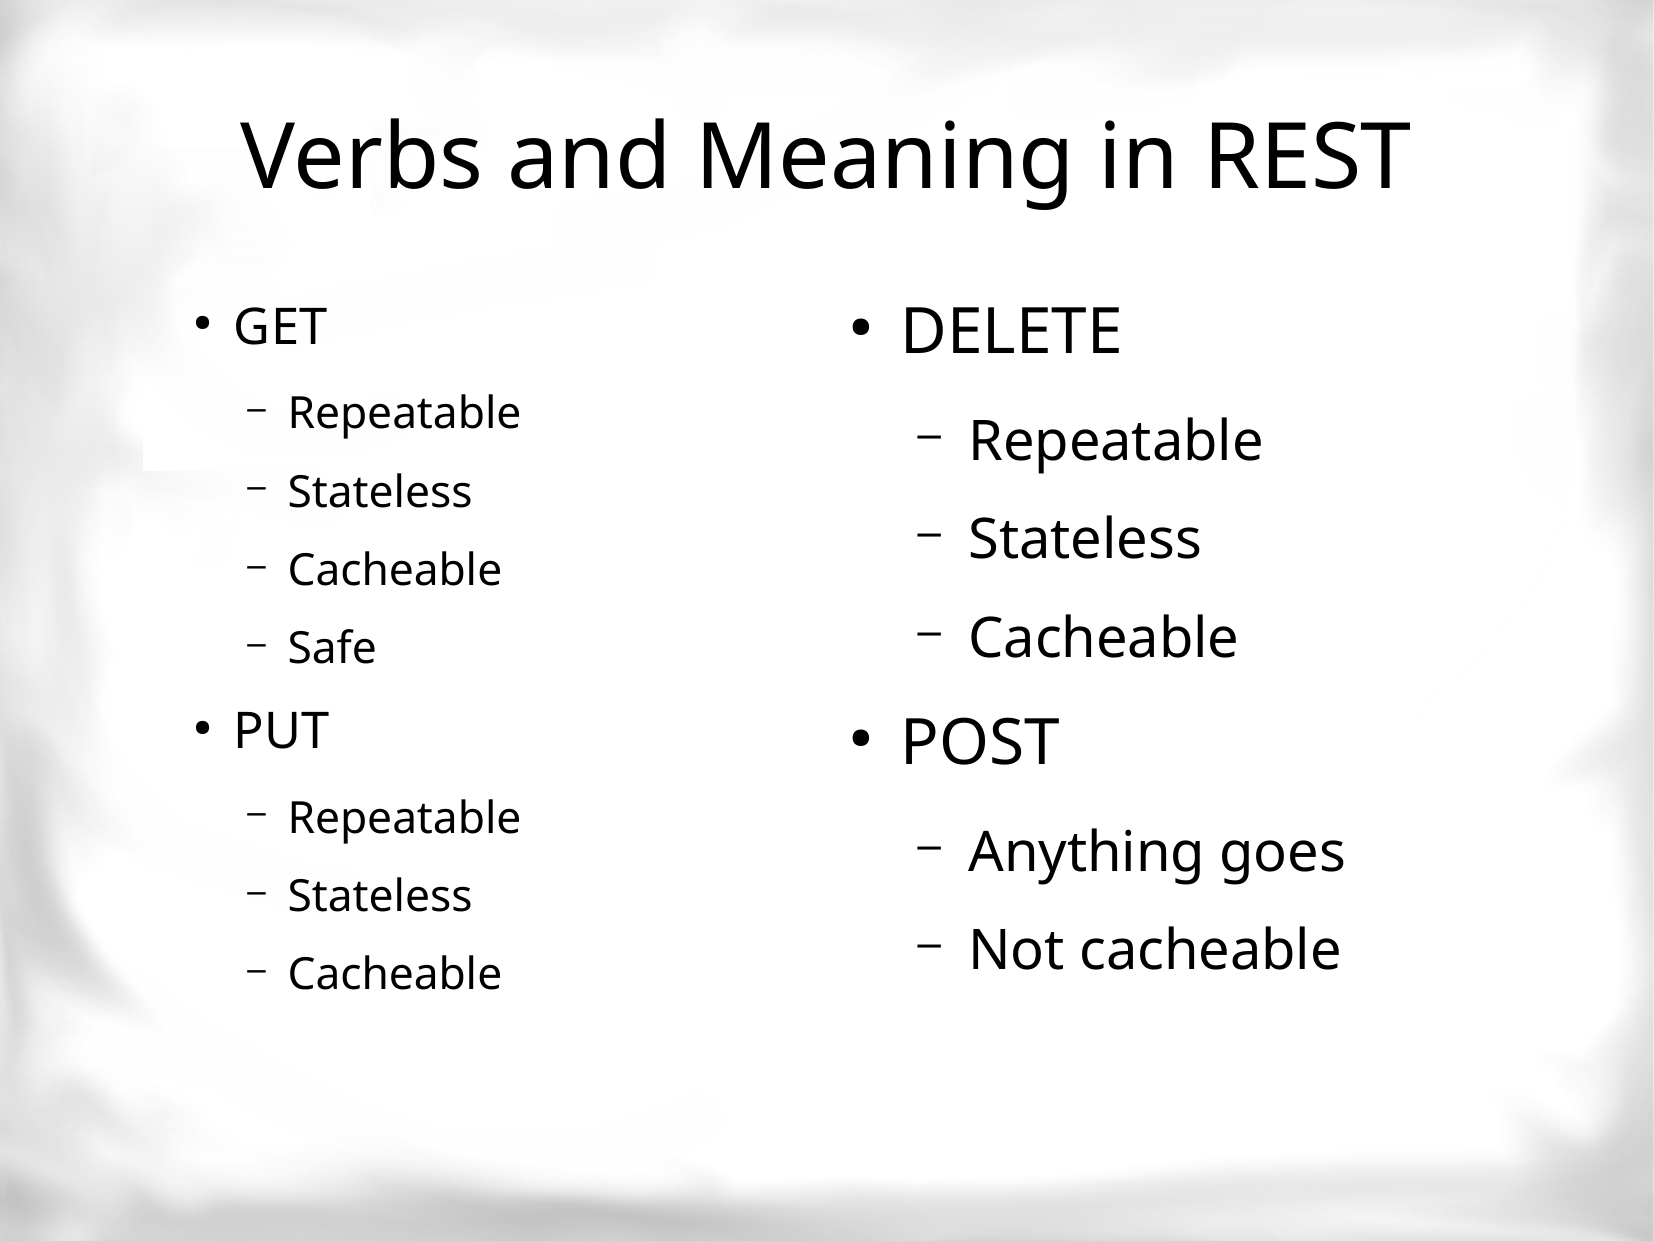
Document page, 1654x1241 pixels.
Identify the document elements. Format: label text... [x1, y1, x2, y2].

title Verbs and Meaning in REST [82, 49, 1571, 257]
list GET Repeatable Stateless Cacheable Safe PUT Repeatable Stateless Cacheable [180, 290, 698, 1010]
list DELETE Repeatable Stateless Cacheable POST Anything goes Not cacheable [832, 285, 1351, 1005]
picture [0, 0, 1654, 1241]
